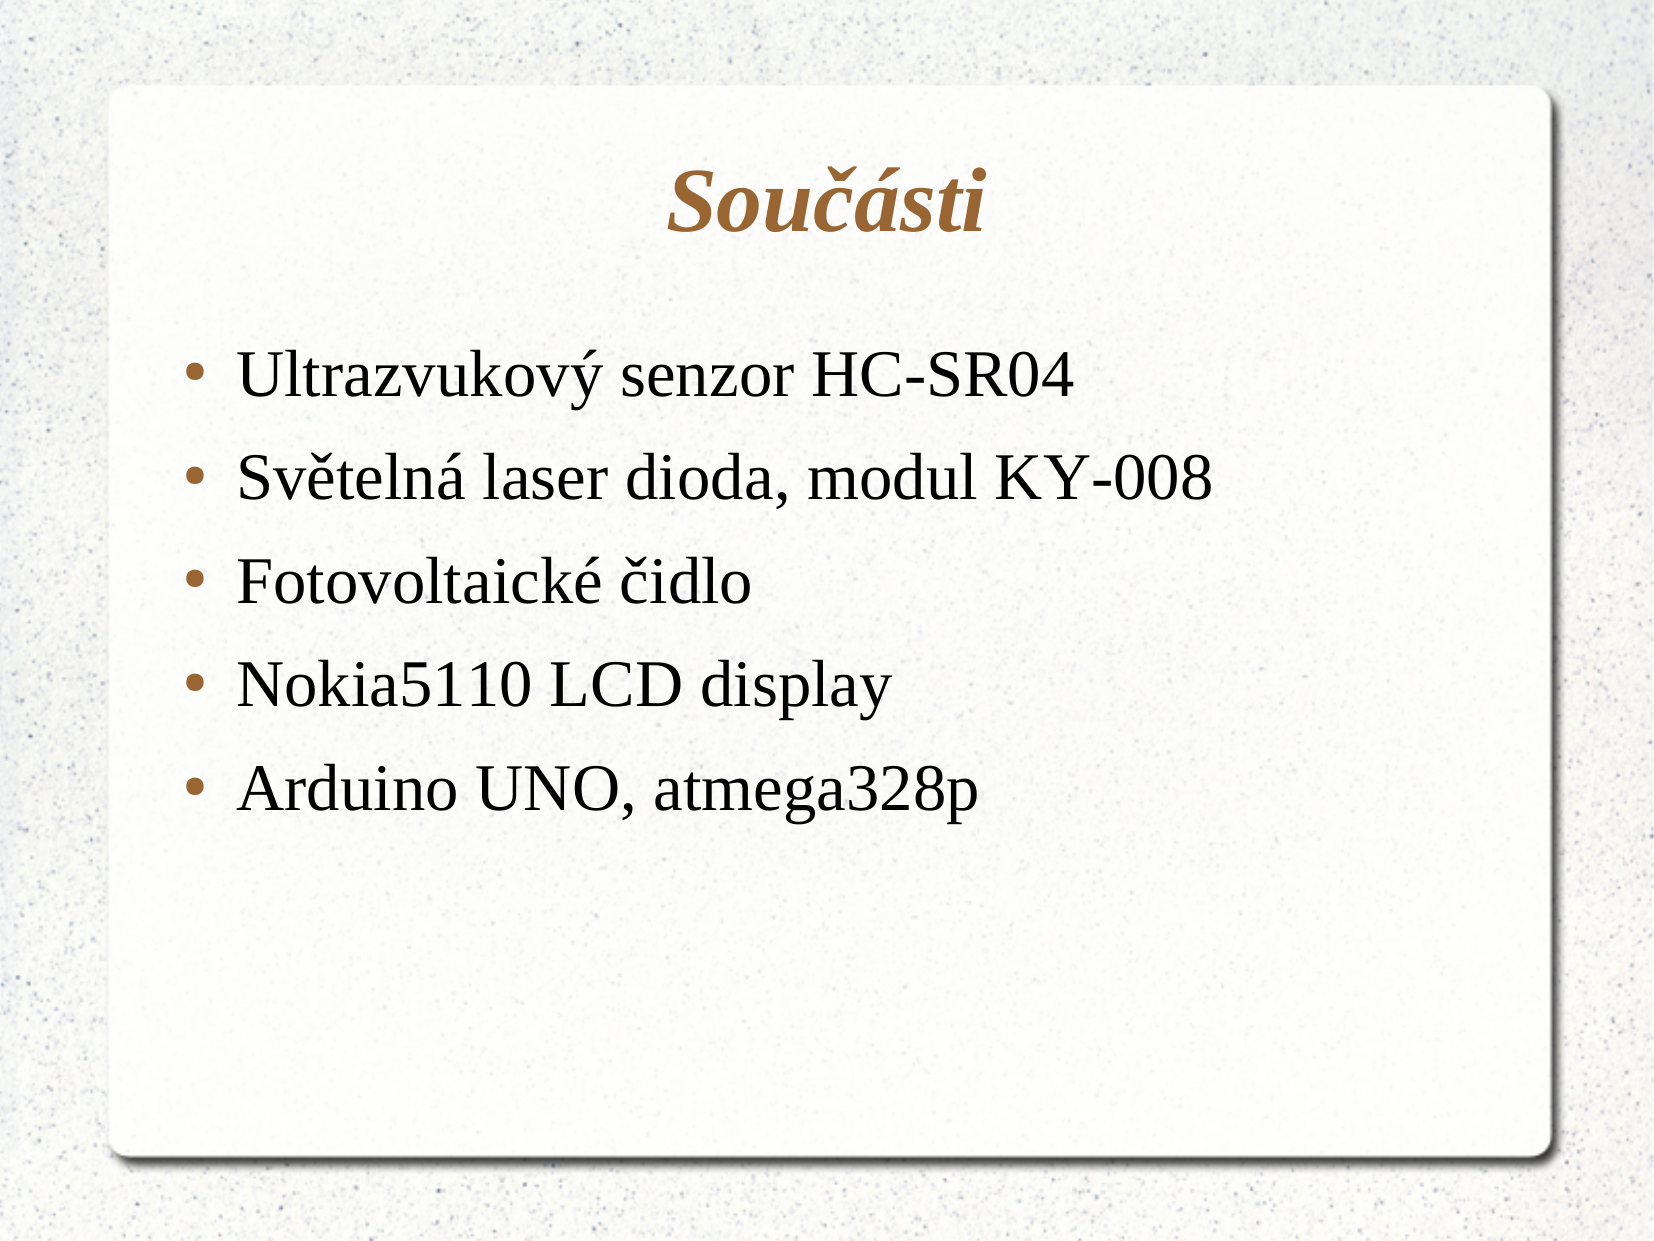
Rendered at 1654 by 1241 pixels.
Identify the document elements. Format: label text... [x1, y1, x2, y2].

title Součásti [118, 96, 1536, 304]
list Ultrazvukový senzor HC-SR04 Světelná laser dioda, modul KY-008 Fotovoltaické čidlo Nokia5110 LCD display Arduino UNO, atmega328p [147, 336, 1506, 1056]
picture [0, 0, 1654, 1241]
